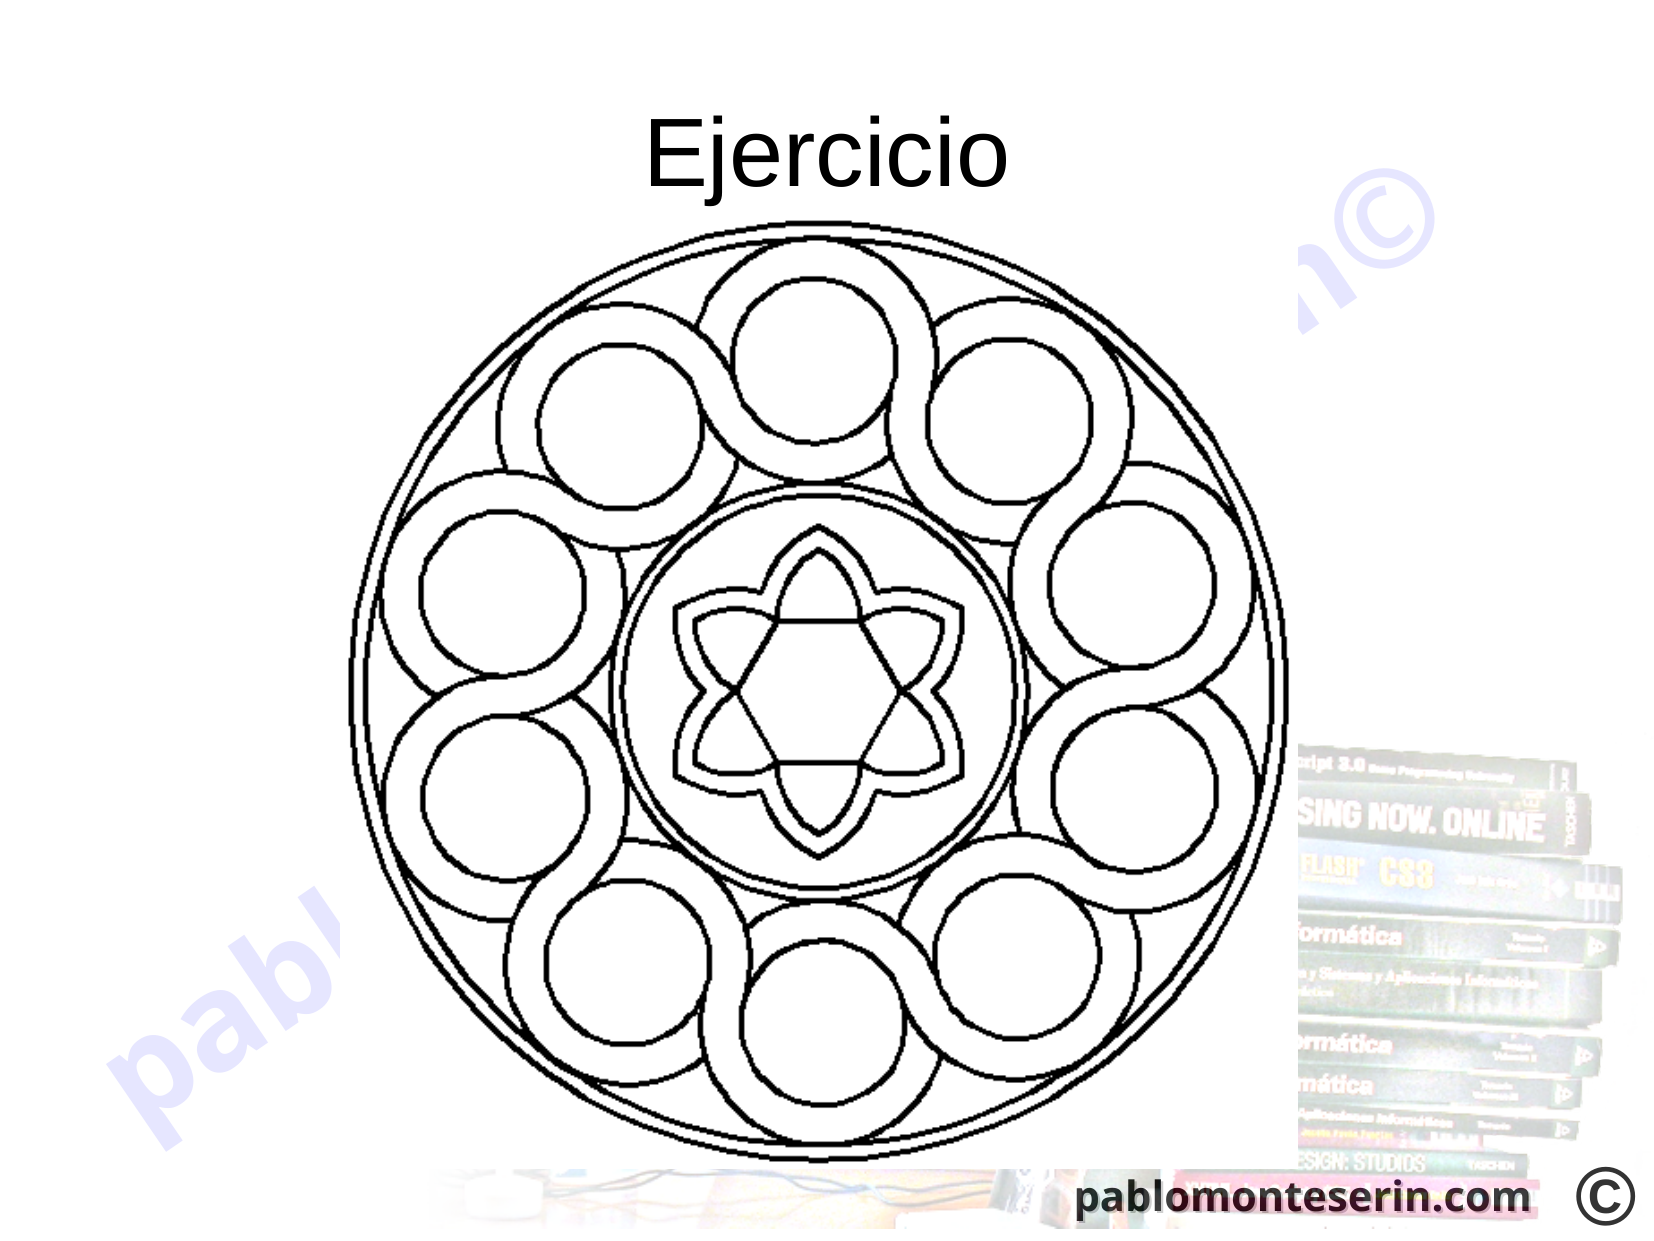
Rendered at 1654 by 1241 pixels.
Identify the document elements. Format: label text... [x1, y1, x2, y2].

picture [340, 214, 1654, 1229]
title Ejercicio [82, 49, 1571, 257]
